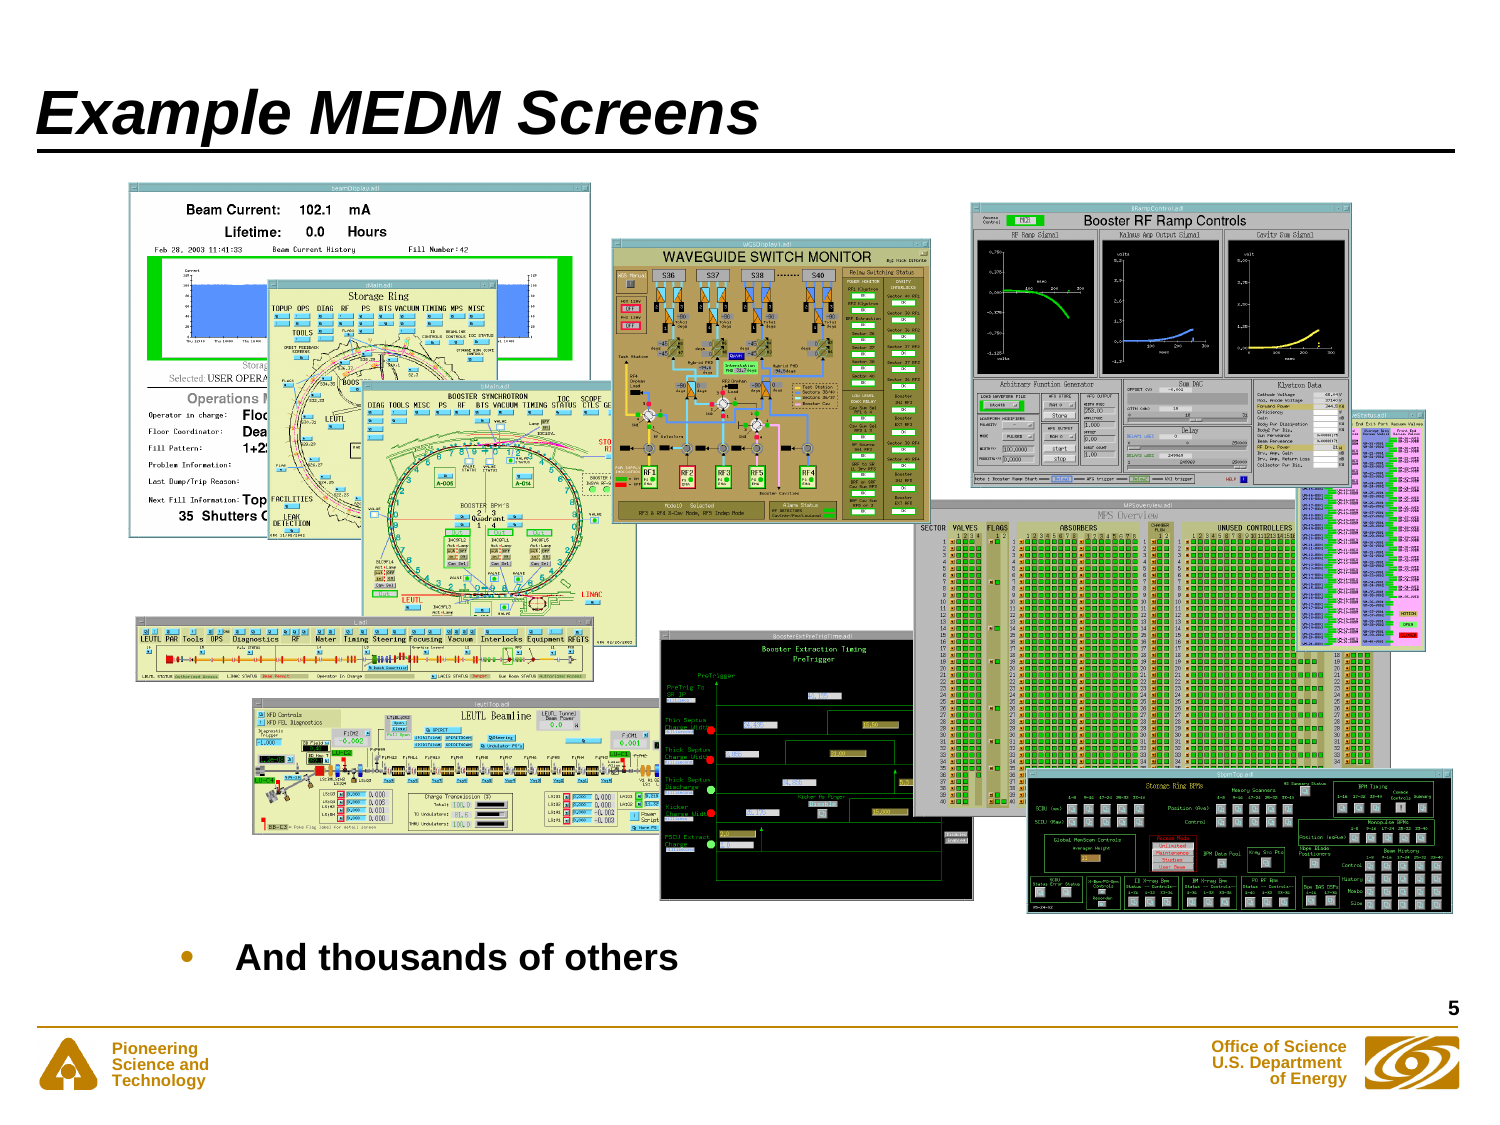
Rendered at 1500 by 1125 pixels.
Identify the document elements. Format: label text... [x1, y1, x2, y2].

list And thousands of others [163, 933, 1065, 992]
picture [1362, 1032, 1463, 1093]
picture [35, 1034, 101, 1094]
picture [128, 182, 1453, 915]
title Example MEDM Screens [21, 73, 1459, 159]
